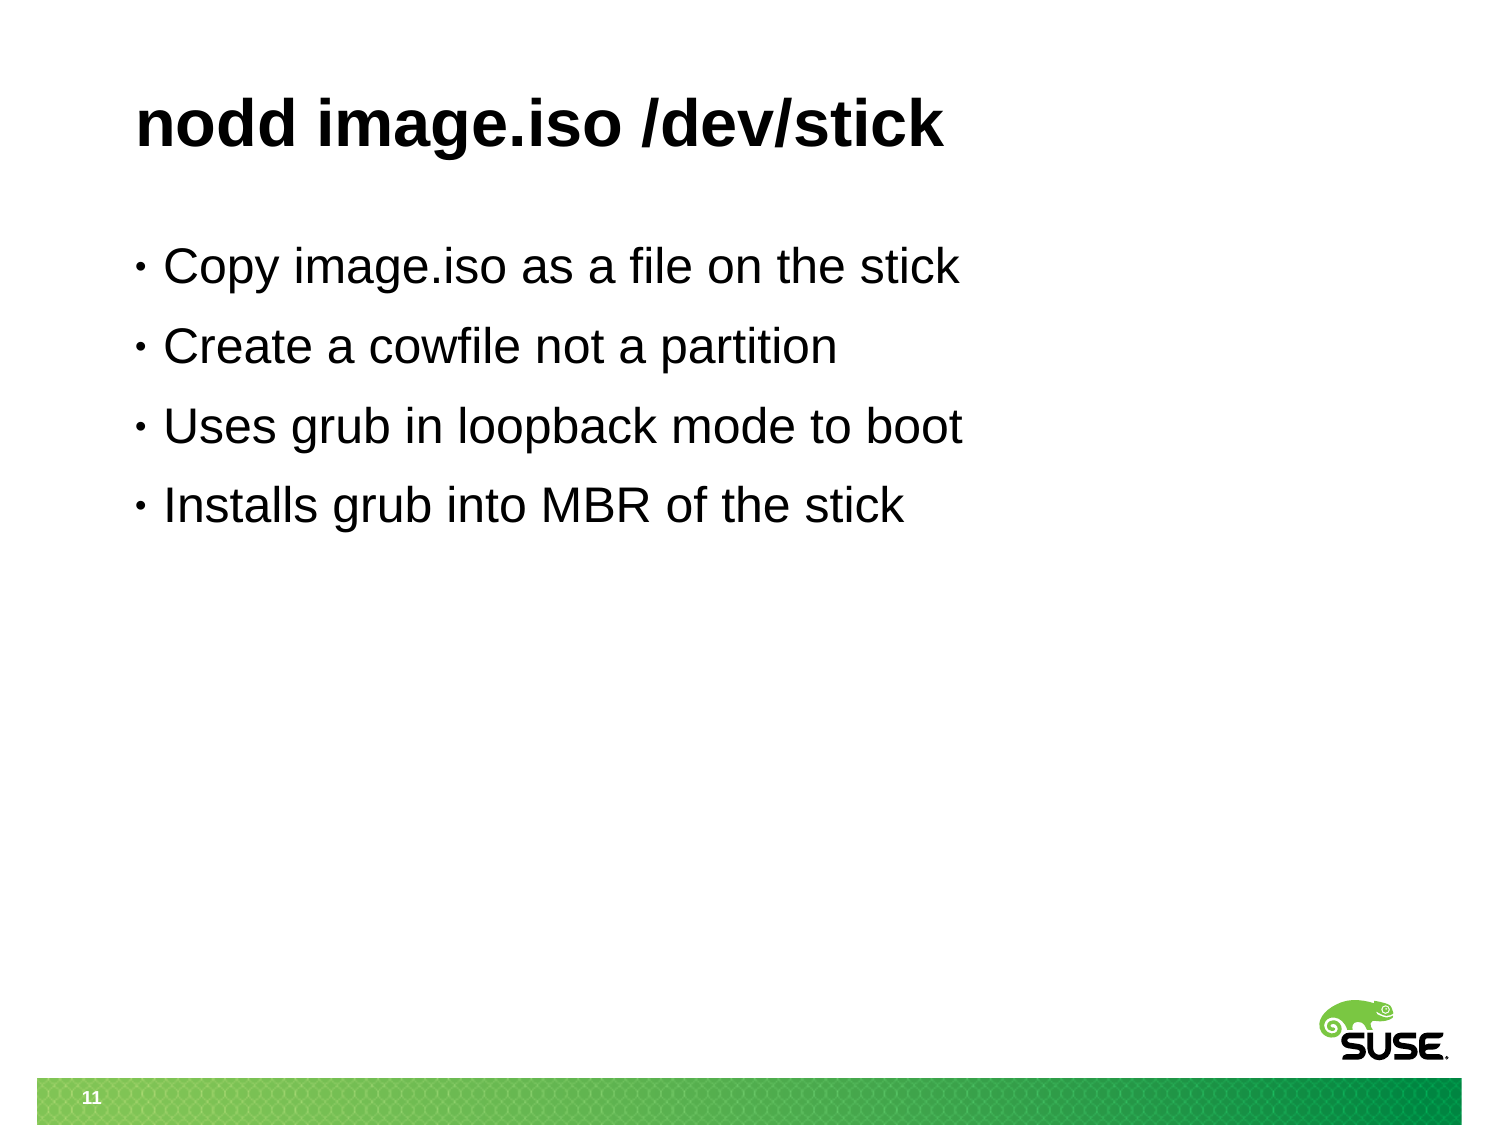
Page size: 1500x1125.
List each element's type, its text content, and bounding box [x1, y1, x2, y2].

picture [37, 1078, 1462, 1125]
list Copy image.iso as a file on the stick Create a cowfile not a partition Uses grub in loopback mode to boot Installs grub into MBR of the stick [135, 238, 1372, 982]
title nodd image.iso /dev/stick [135, 41, 1372, 204]
